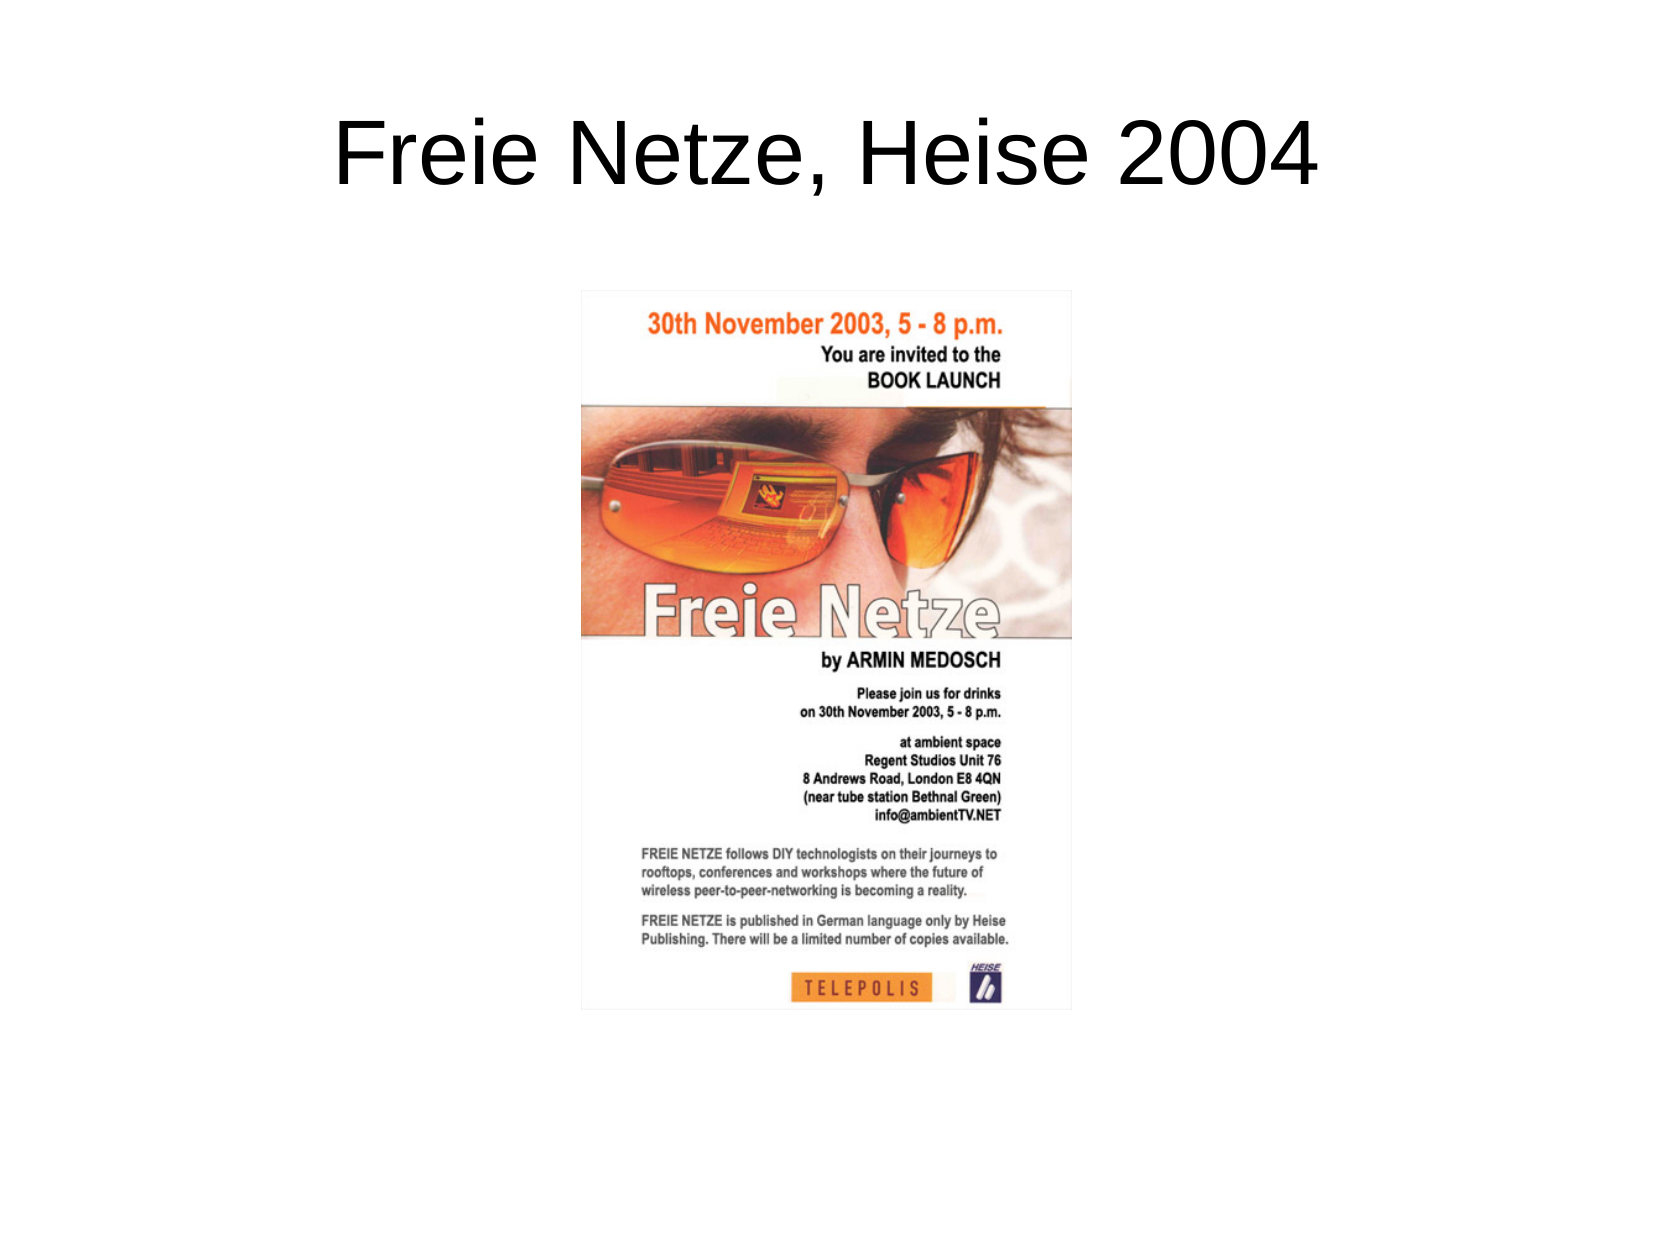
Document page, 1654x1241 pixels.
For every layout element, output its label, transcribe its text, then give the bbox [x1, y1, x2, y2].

title Freie Netze, Heise 2004 [82, 49, 1571, 257]
picture [581, 290, 1072, 1010]
